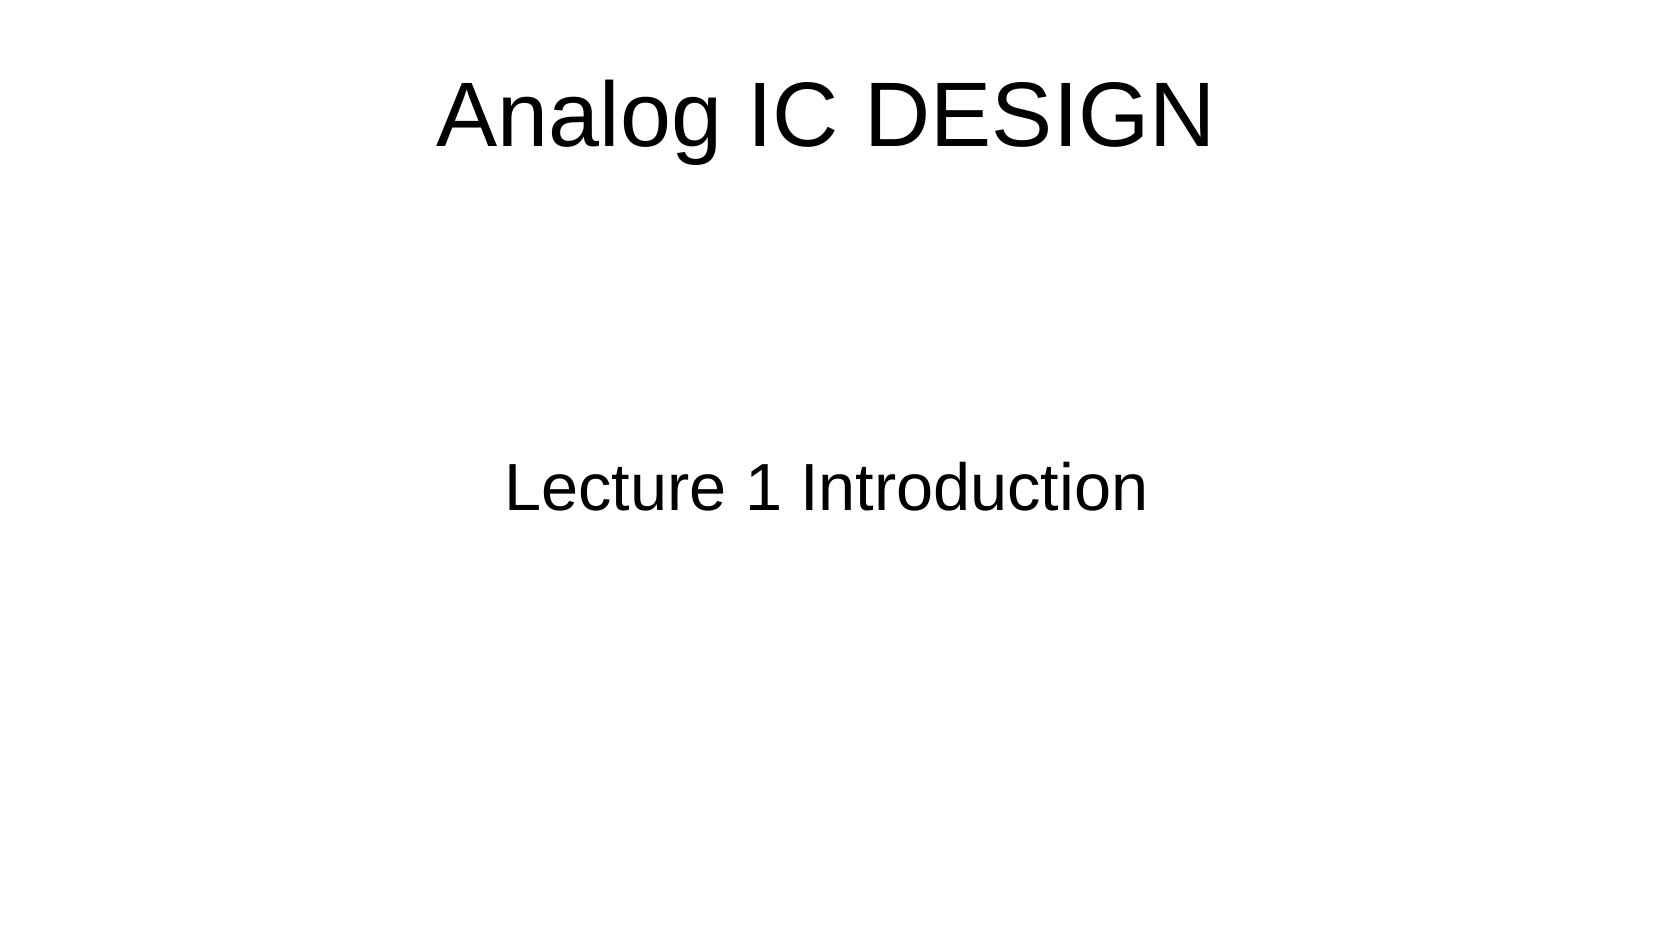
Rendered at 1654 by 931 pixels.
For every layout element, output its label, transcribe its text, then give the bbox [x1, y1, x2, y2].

title Analog IC DESIGN [82, 37, 1571, 193]
subtitle Lecture 1 Introduction [82, 217, 1571, 758]
